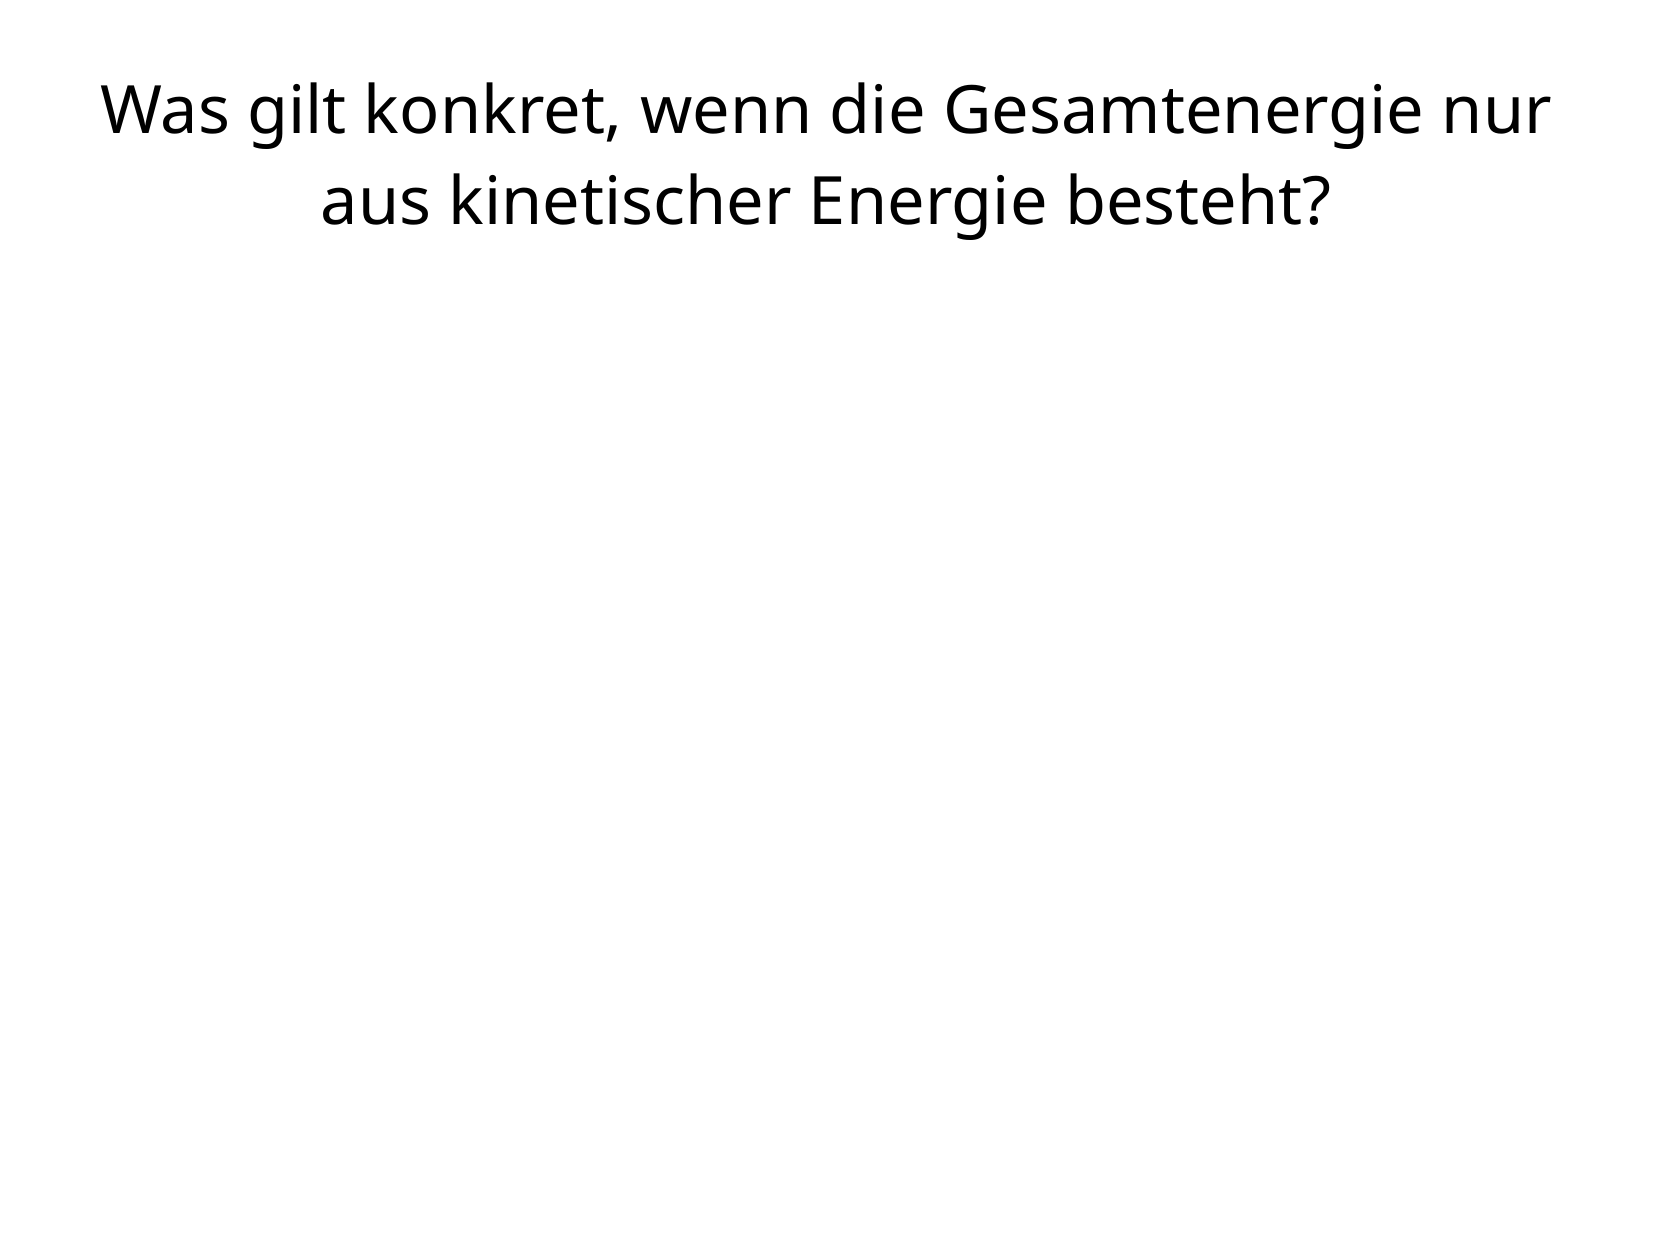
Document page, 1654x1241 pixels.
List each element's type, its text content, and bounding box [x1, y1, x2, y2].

title Was gilt konkret, wenn die Gesamtenergie nur aus kinetischer Energie besteht? [82, 49, 1571, 257]
